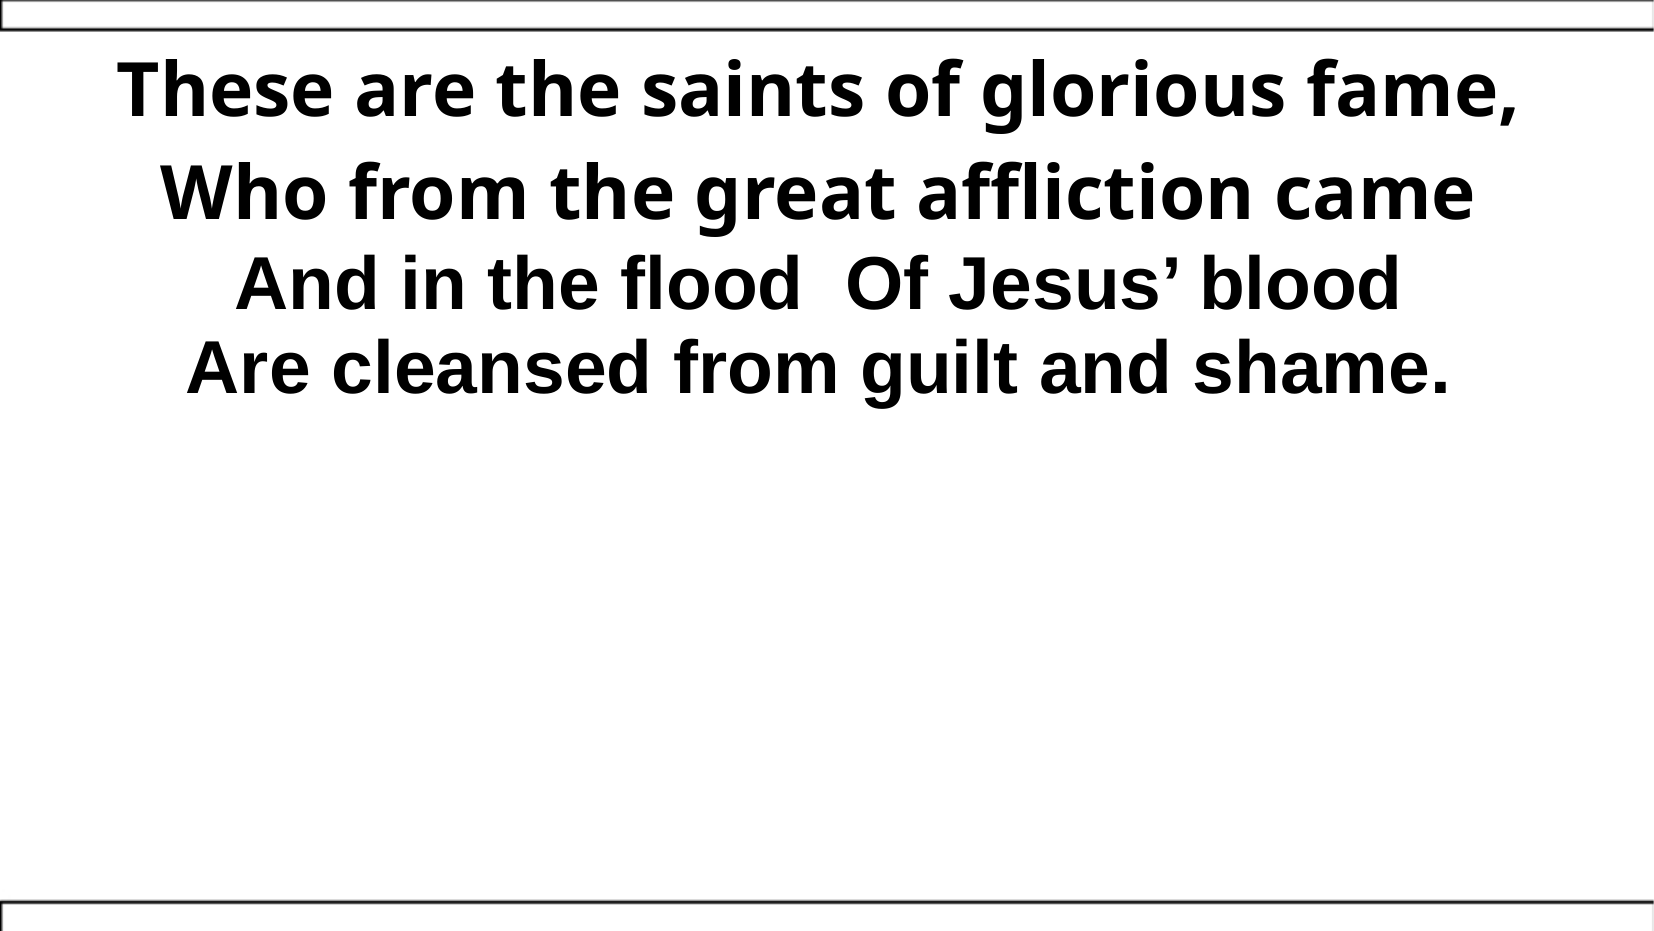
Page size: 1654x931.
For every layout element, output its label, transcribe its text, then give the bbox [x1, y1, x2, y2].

title These are the saints of glorious fame, Who from the great affliction came And in the flood Of Jesus’ blood Are cleansed from guilt and shame. [75, 36, 1564, 421]
picture [0, 0, 1654, 931]
